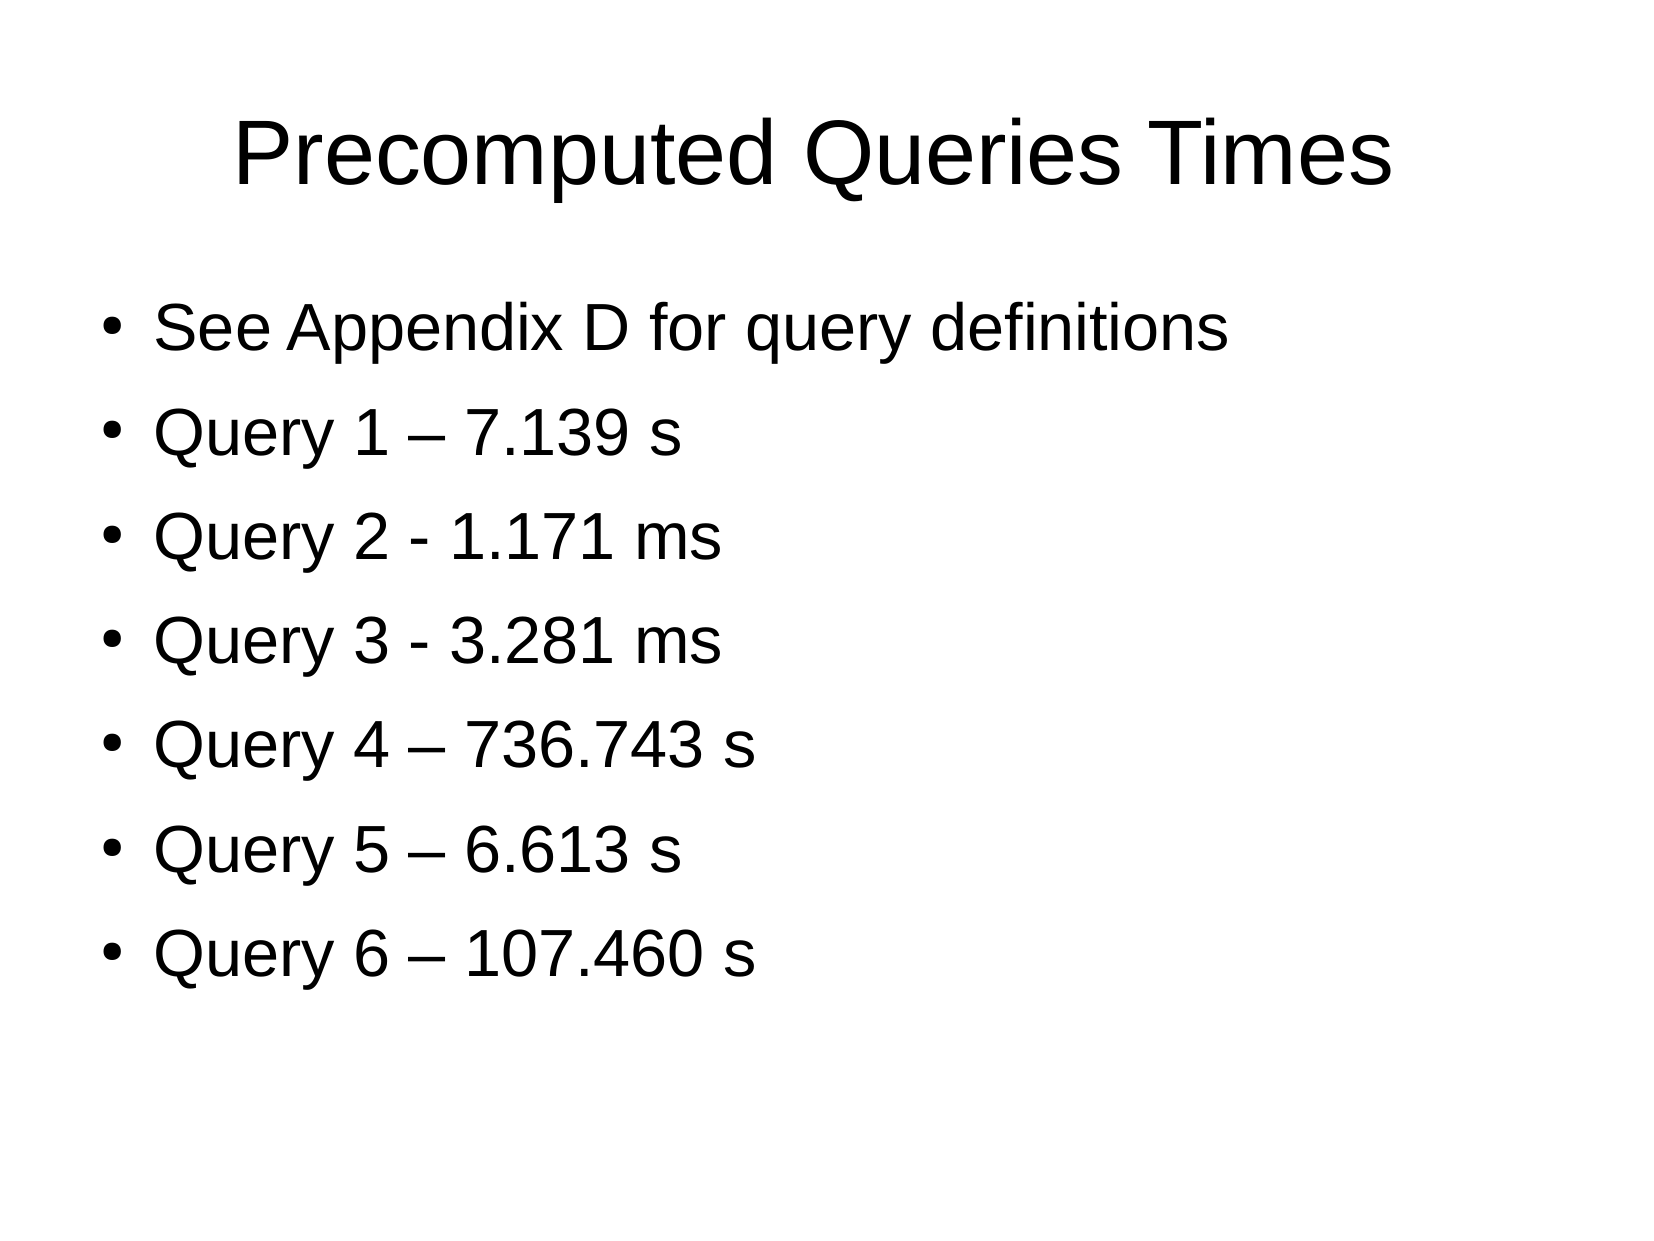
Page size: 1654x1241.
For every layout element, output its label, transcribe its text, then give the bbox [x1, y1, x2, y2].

title Precomputed Queries Times [82, 49, 1571, 257]
list See Appendix D for query definitions Query 1 – 7.139 s Query 2 - 1.171 ms Query 3 - 3.281 ms Query 4 – 736.743 s Query 5 – 6.613 s Query 6 – 107.460 s [82, 290, 1571, 1186]
